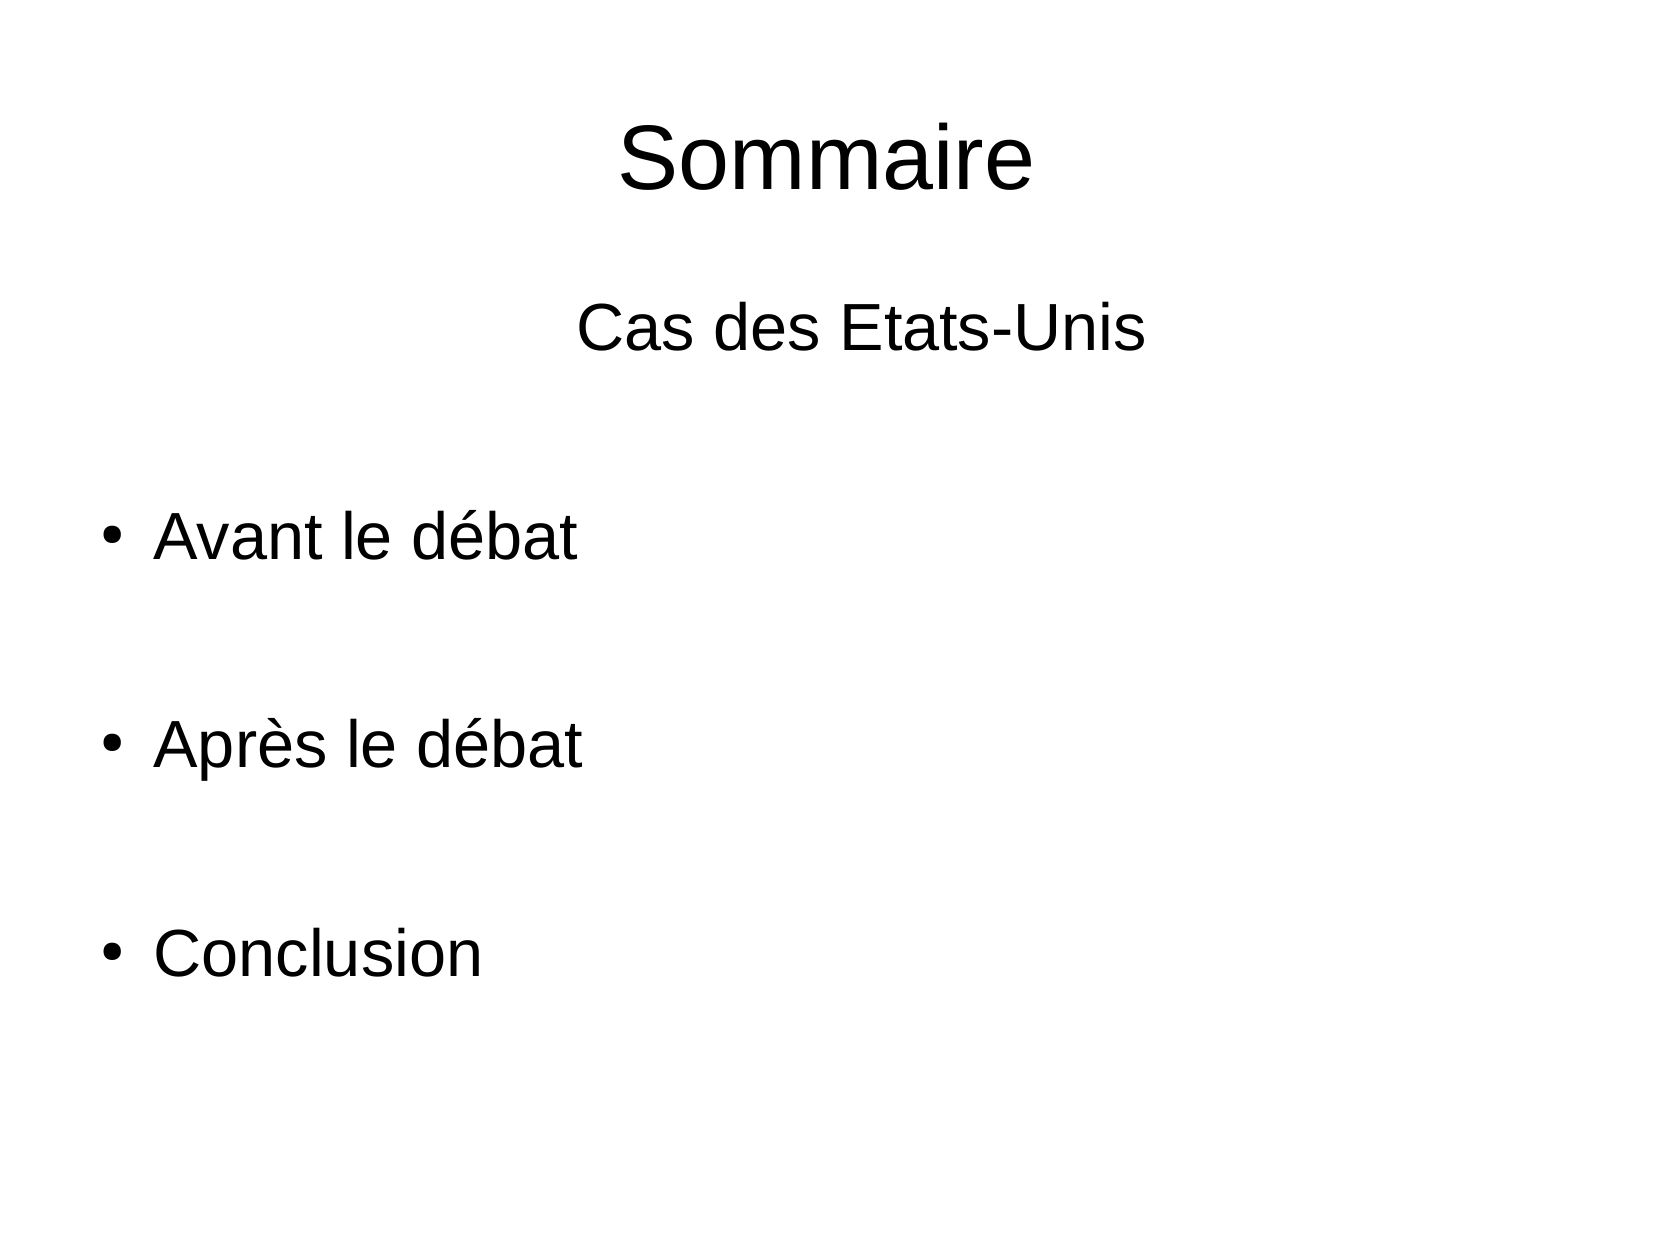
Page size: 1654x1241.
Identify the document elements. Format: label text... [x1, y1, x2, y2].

title Sommaire [82, 49, 1571, 257]
list Cas des Etats-Unis Avant le débat Après le débat Conclusion [82, 290, 1571, 1109]
